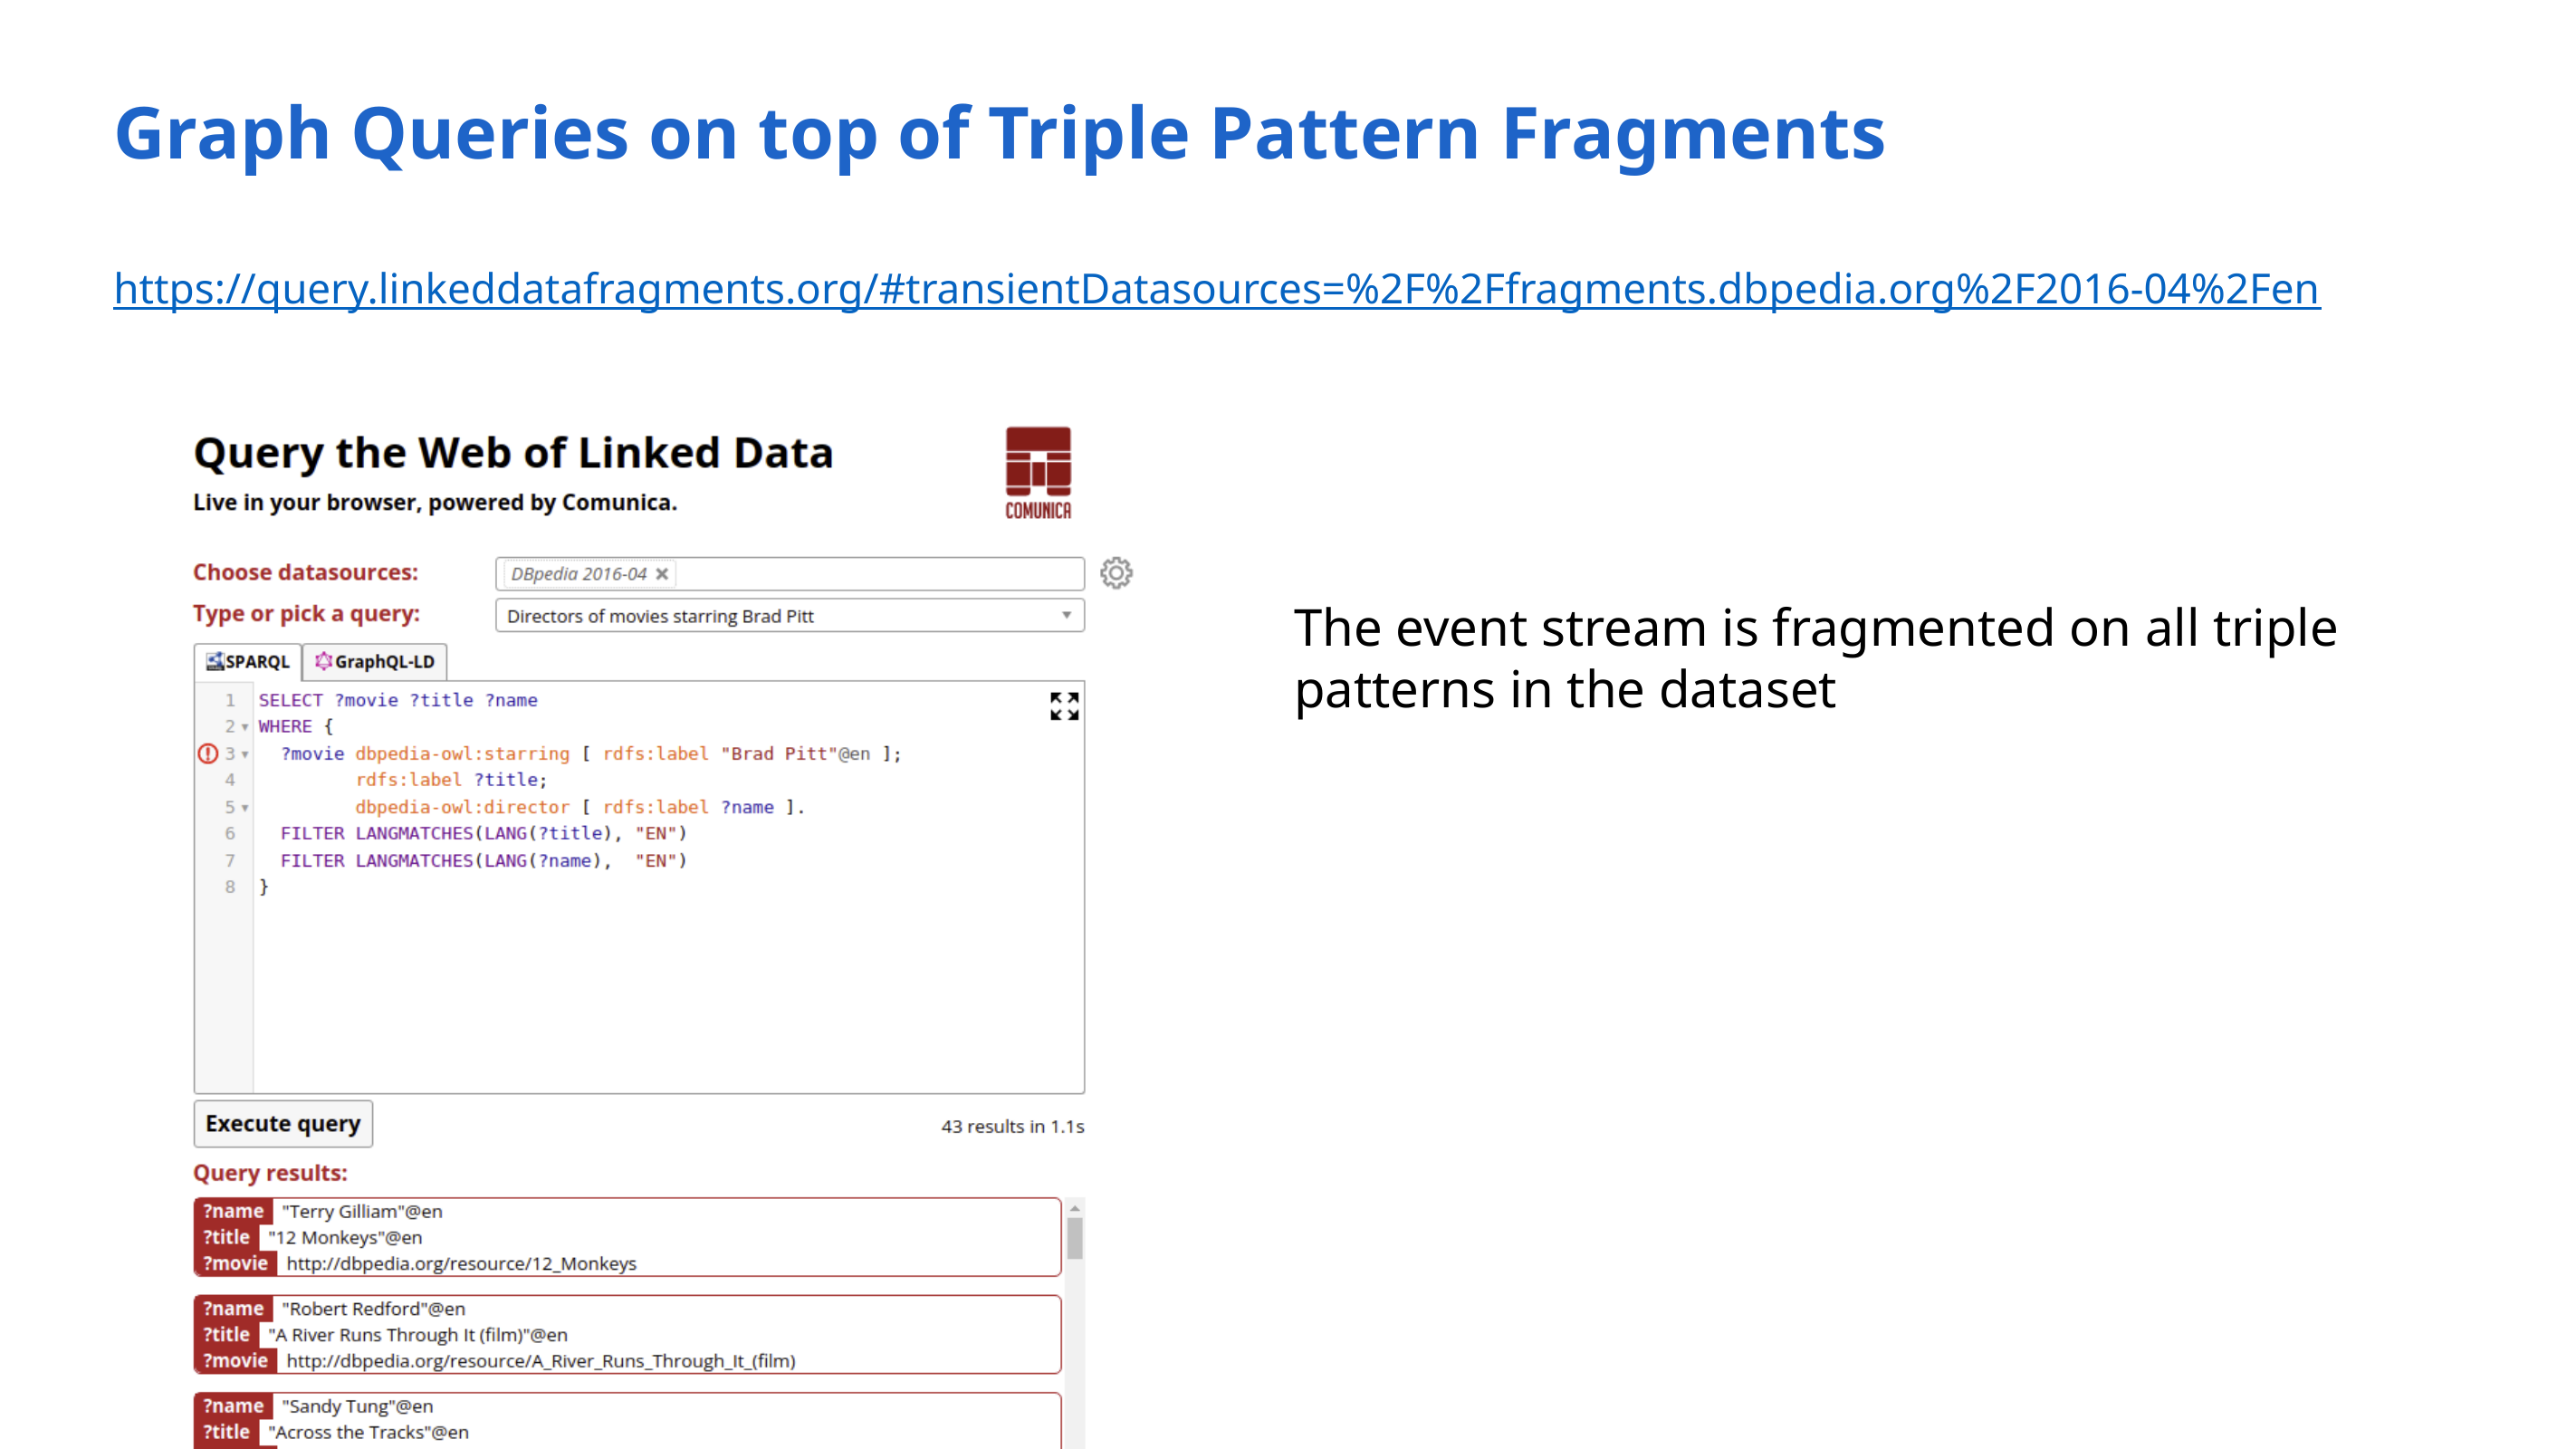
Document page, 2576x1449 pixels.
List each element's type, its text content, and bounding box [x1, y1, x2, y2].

list https://query.linkeddatafragments.org/#transientDatasources=%2F%2Ffragments.dbpedia.org%2F2016-04%2Fen [87, 225, 2488, 494]
text_box The event stream is fragmented on all triple patterns in the dataset [1268, 570, 2413, 744]
picture [68, 408, 1139, 1449]
title Graph Queries on top of Triple Pattern Fragments [87, 125, 2488, 225]
